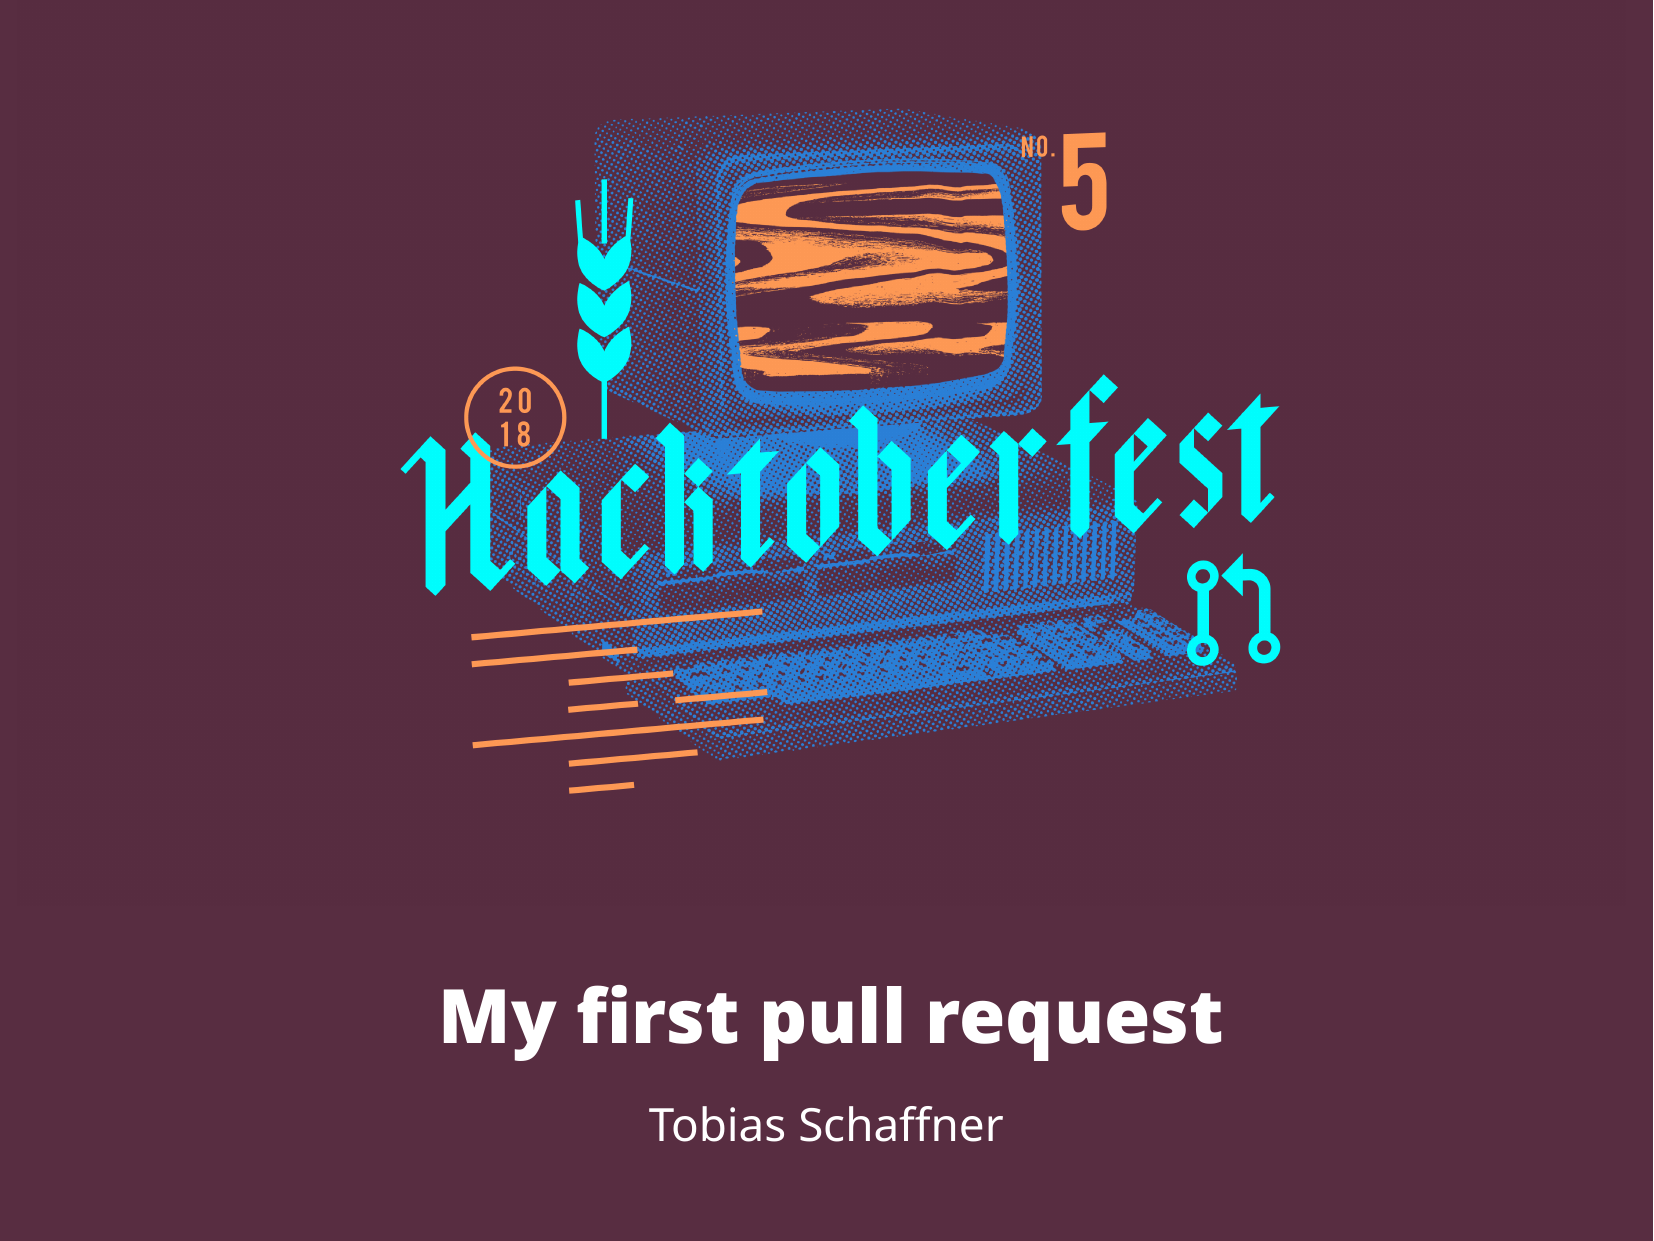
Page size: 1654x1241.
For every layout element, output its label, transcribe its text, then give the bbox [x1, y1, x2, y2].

title My first pull request [64, 923, 1600, 1055]
subtitle Tobias Schaffner [58, 1065, 1594, 1182]
picture [17, 0, 1626, 906]
